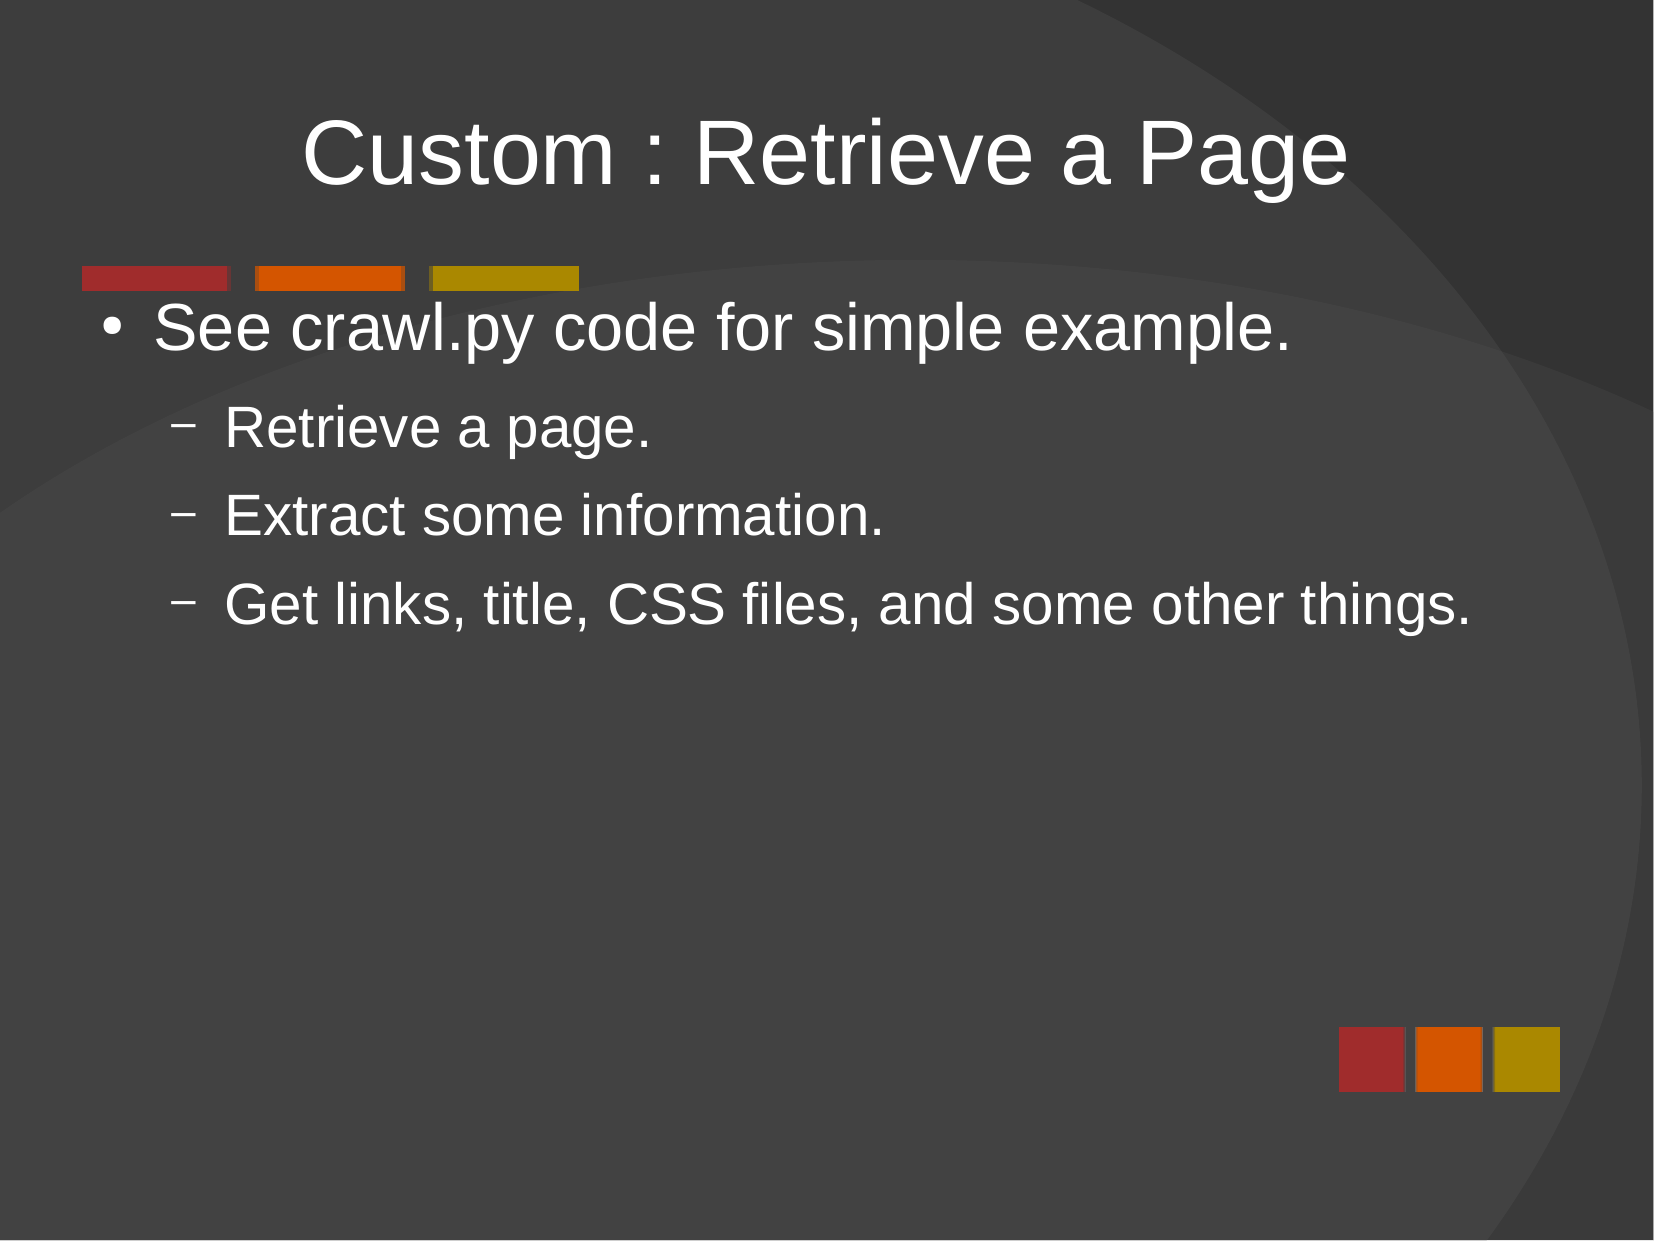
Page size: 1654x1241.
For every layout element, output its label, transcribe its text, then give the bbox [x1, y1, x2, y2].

title Custom : Retrieve a Page [82, 49, 1571, 257]
picture [82, 266, 579, 290]
list See crawl.py code for simple example. Retrieve a page. Extract some information. Get links, title, CSS files, and some other things. [82, 290, 1571, 1010]
picture [1339, 1027, 1560, 1092]
